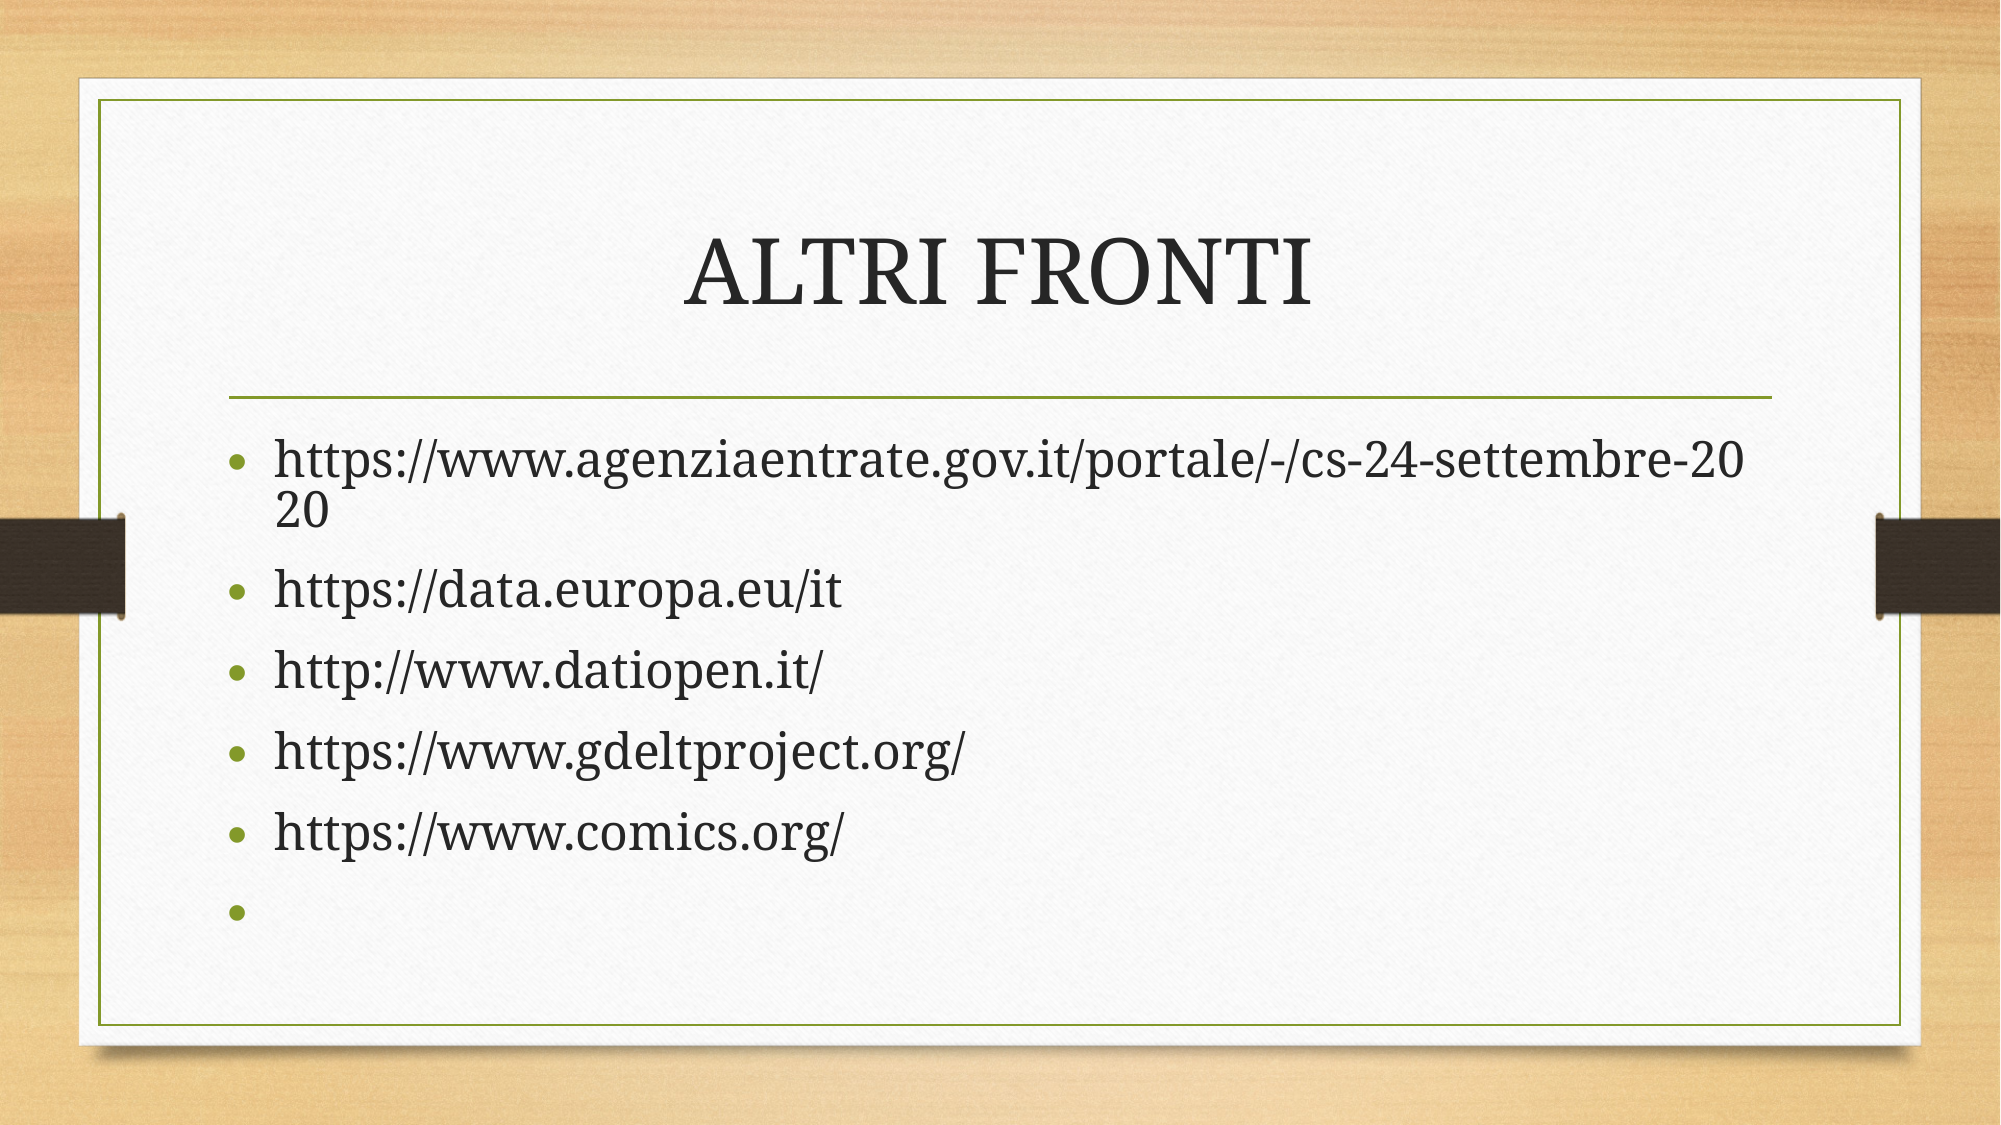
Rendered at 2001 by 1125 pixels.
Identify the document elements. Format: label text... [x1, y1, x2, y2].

list https://www.agenziaentrate.gov.it/portale/-/cs-24-settembre-2020 https://data.europa.eu/it http://www.datiopen.it/ https://www.gdeltproject.org/ https://www.comics.org/ [212, 419, 1788, 964]
title ALTRI FRONTI [212, 161, 1788, 376]
